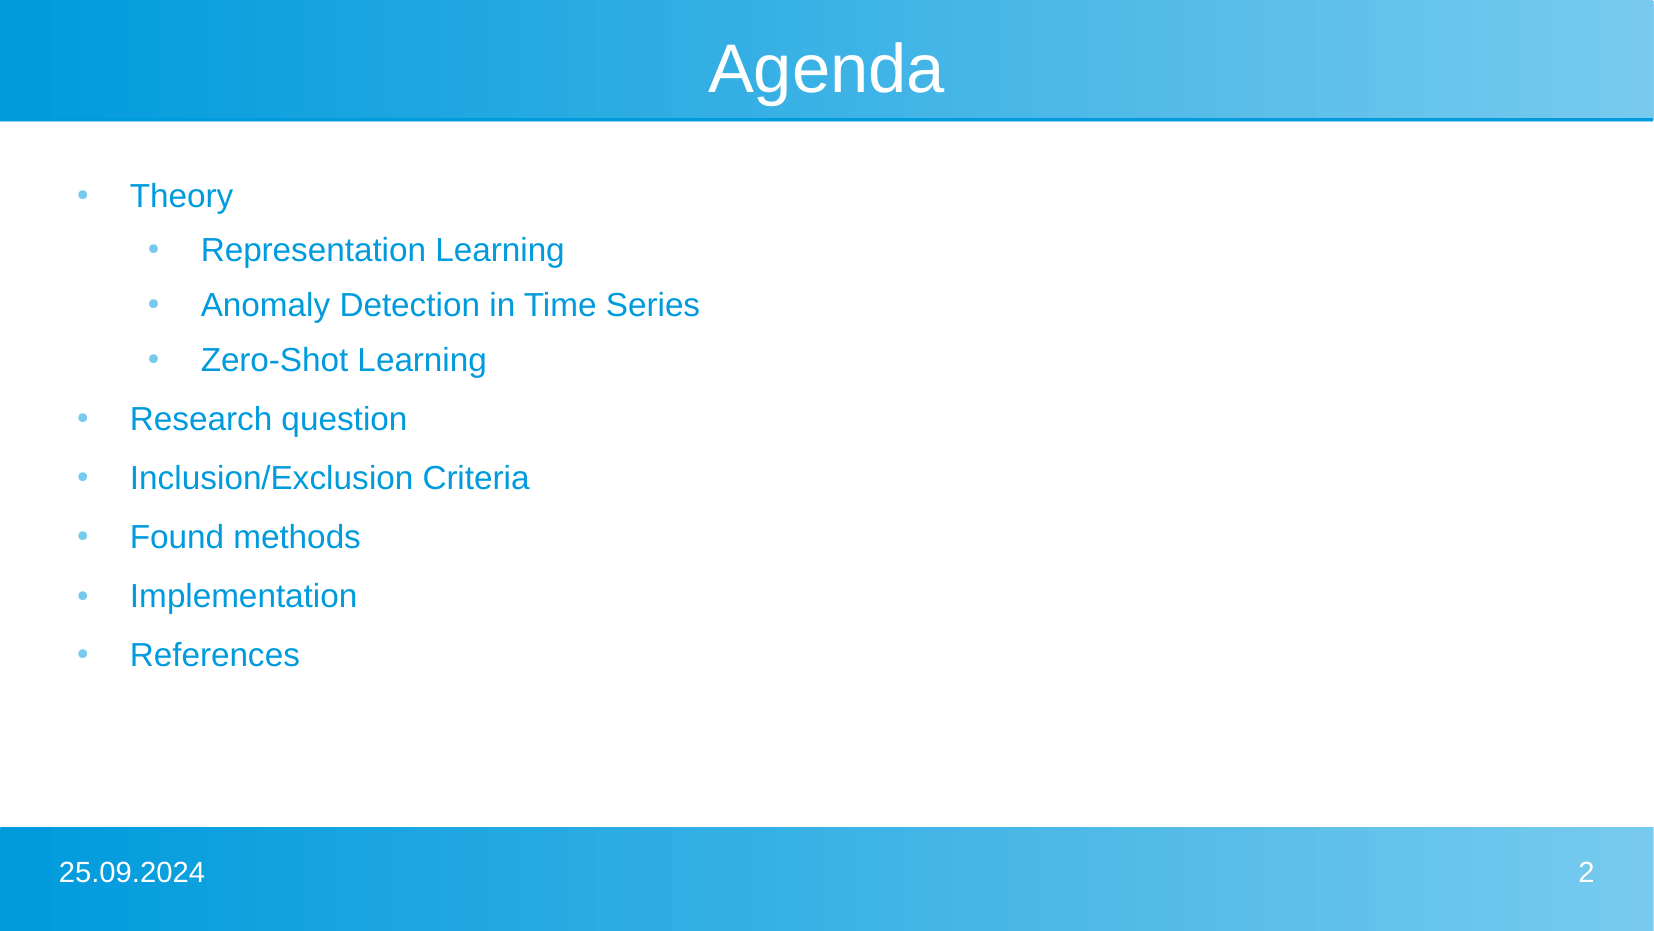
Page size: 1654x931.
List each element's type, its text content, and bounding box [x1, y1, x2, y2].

list Theory Representation Learning Anomaly Detection in Time Series Zero-Shot Learning Research question Inclusion/Exclusion Criteria Found methods Implementation References [59, 177, 1595, 768]
title Agenda [59, 21, 1595, 116]
